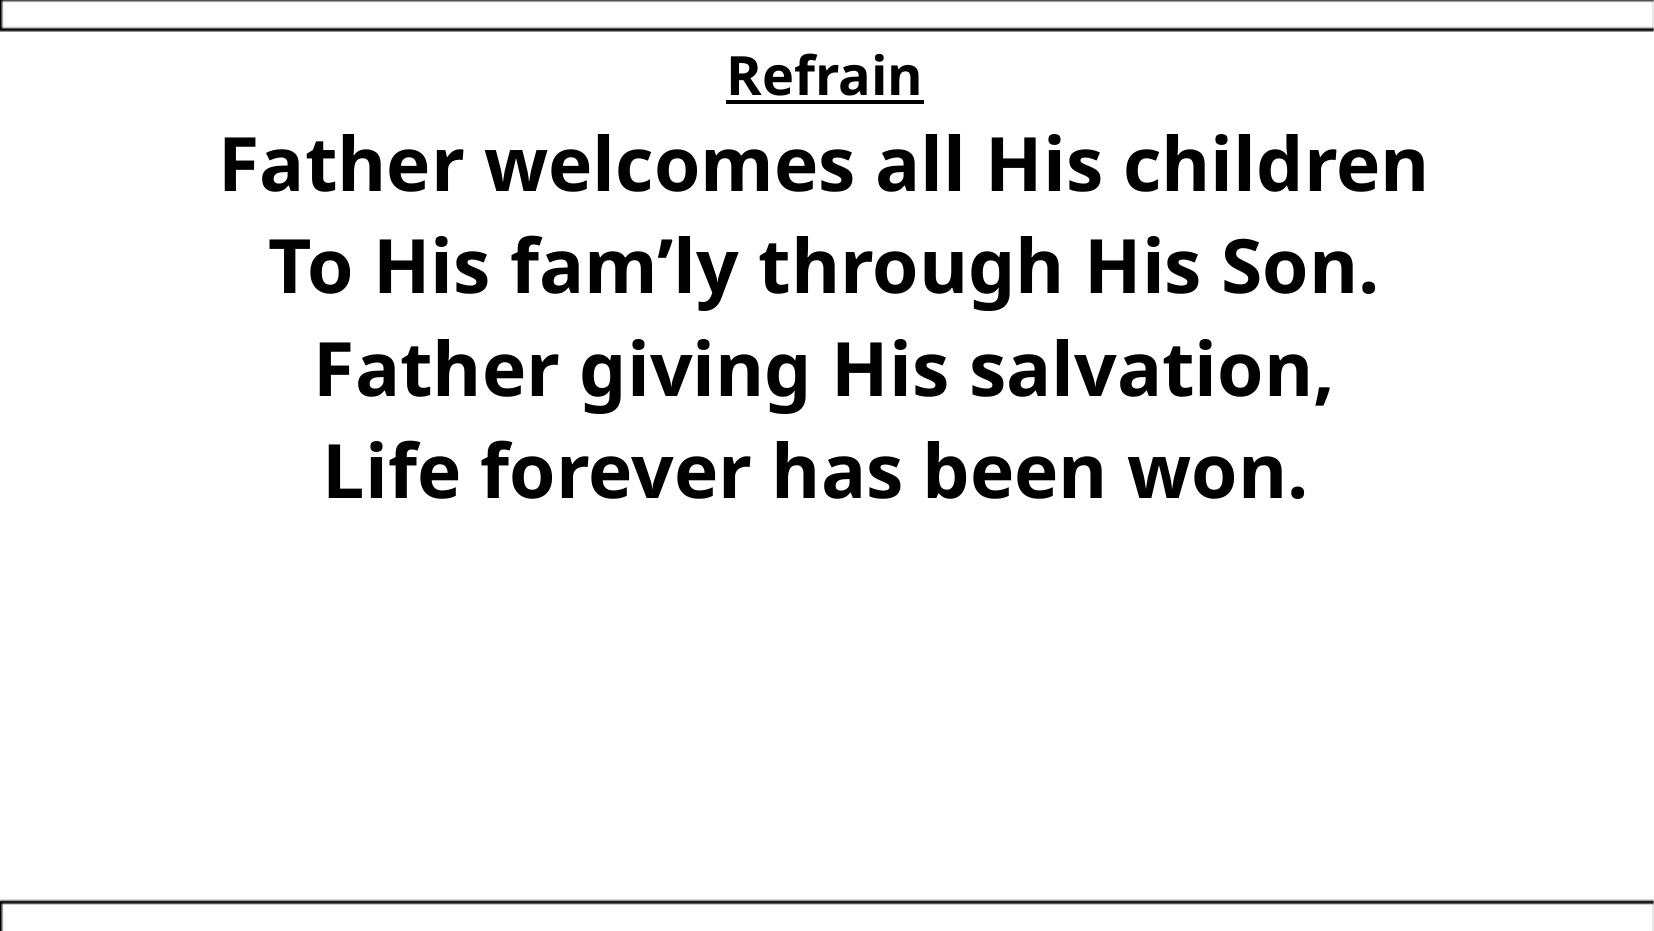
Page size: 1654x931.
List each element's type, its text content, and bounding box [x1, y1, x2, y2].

text_box Refrain Father welcomes all His children To His fam’ly through His Son. Father giving His salvation, Life forever has been won. [90, 30, 1561, 532]
picture [0, 0, 1654, 931]
